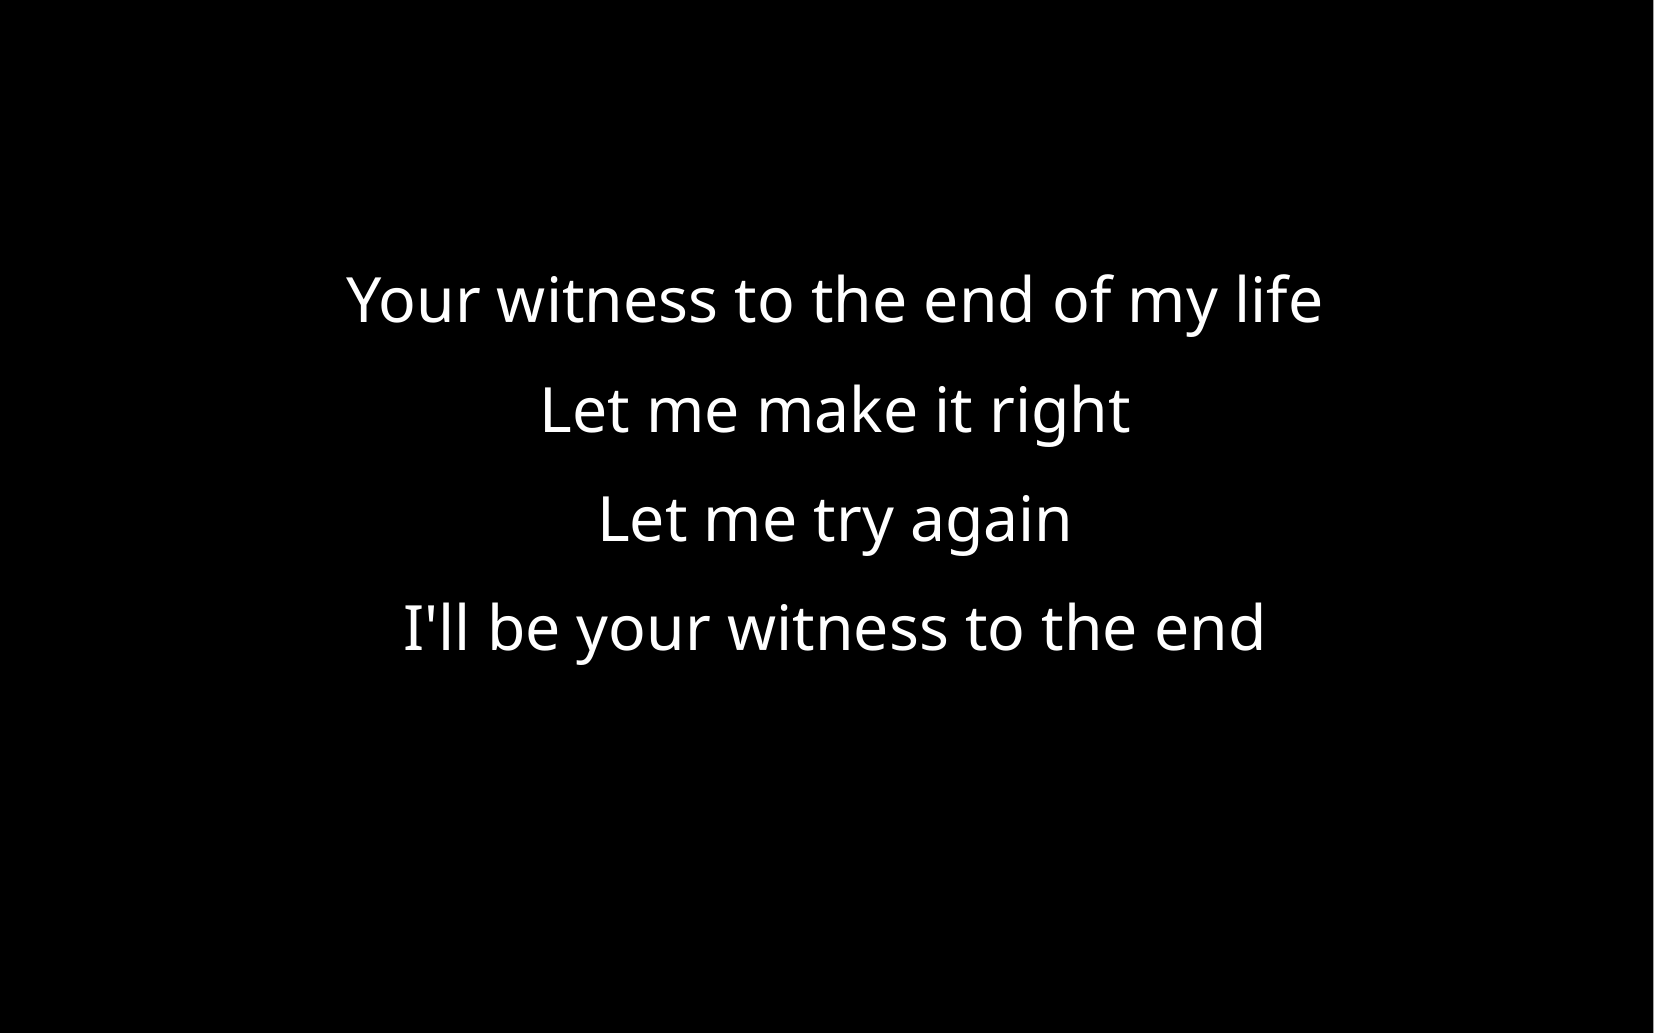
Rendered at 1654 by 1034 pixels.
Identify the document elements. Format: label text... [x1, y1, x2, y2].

list Your witness to the end of my life Let me make it right Let me try again I'll be your witness to the end [0, 255, 1654, 1024]
